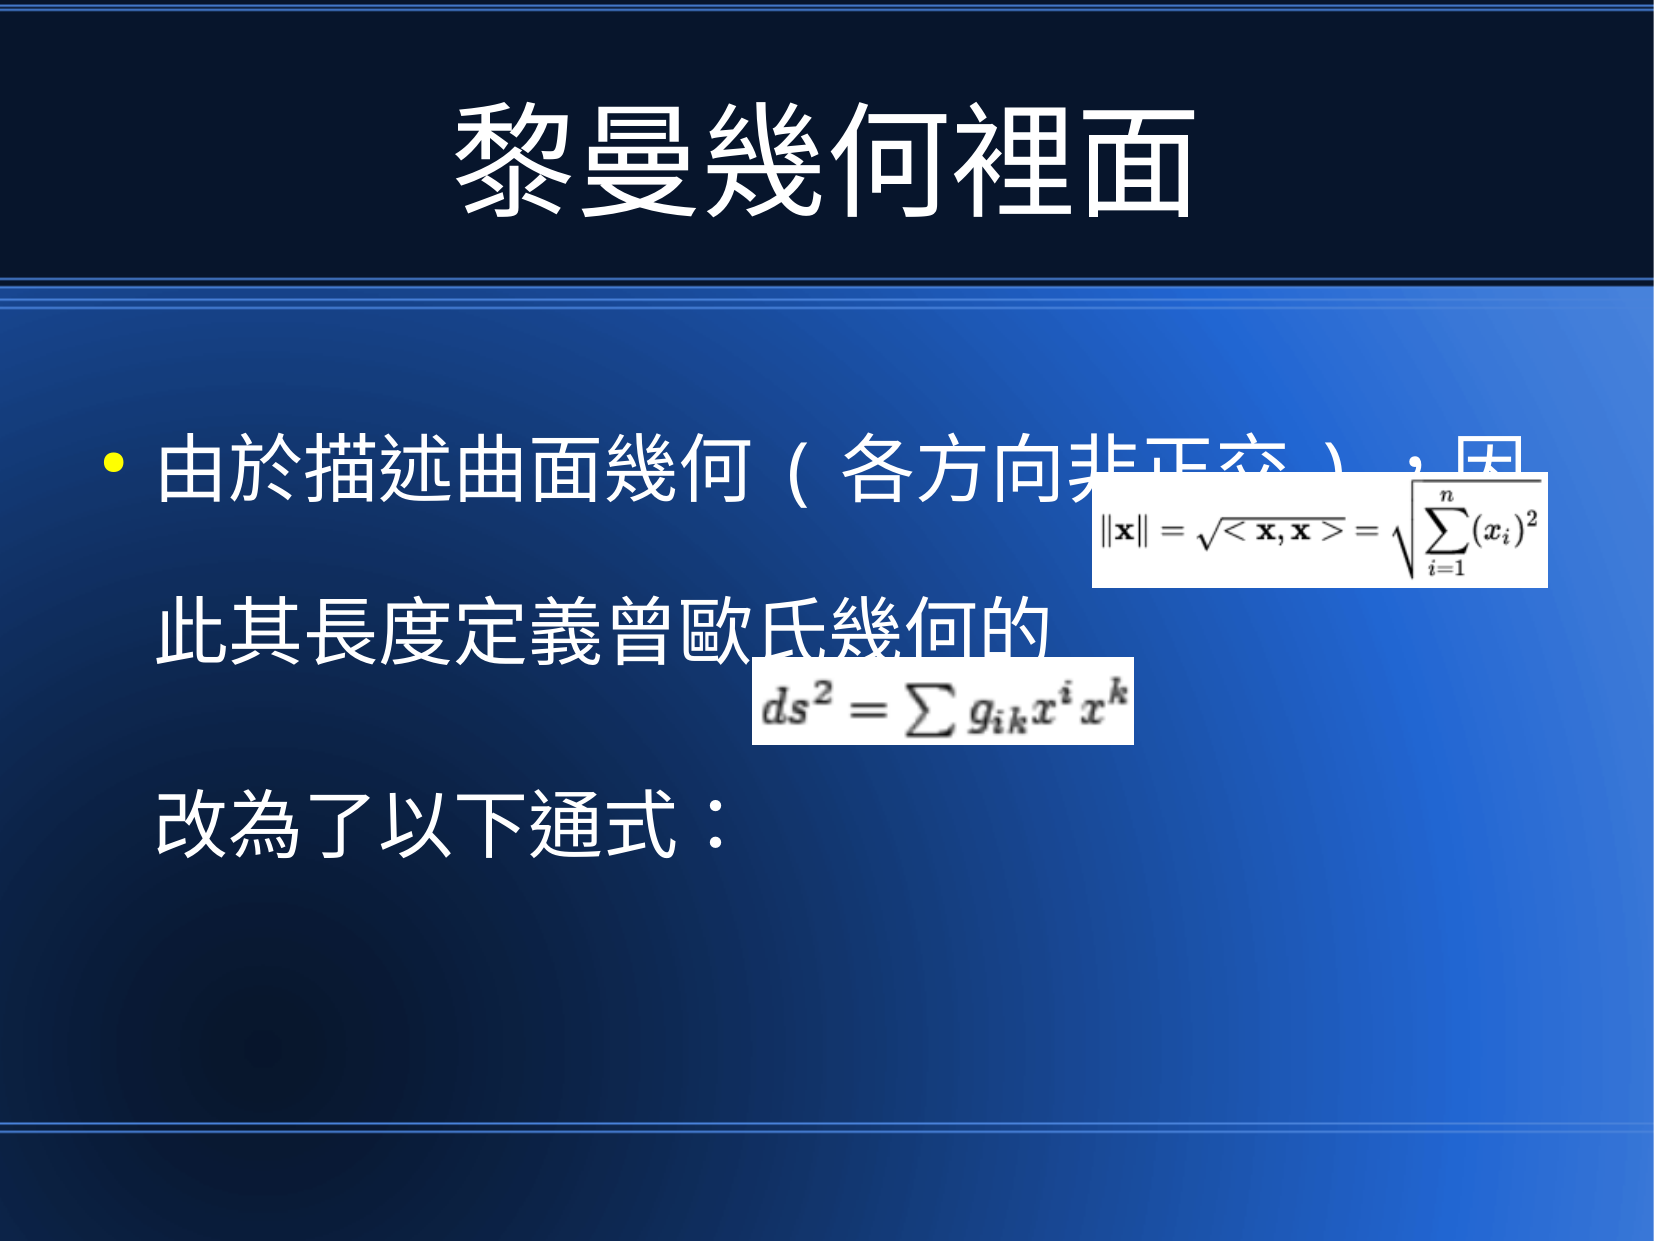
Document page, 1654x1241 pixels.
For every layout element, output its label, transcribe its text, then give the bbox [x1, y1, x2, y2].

picture [1092, 472, 1548, 589]
picture [752, 657, 1134, 745]
list 由於描述曲面幾何(各方向非正交)，因此其長度定義曾歐氏幾何的 改為了以下通式： [82, 355, 1571, 1241]
title 黎曼幾何裡面 [82, 49, 1571, 257]
picture [0, 0, 1654, 1241]
